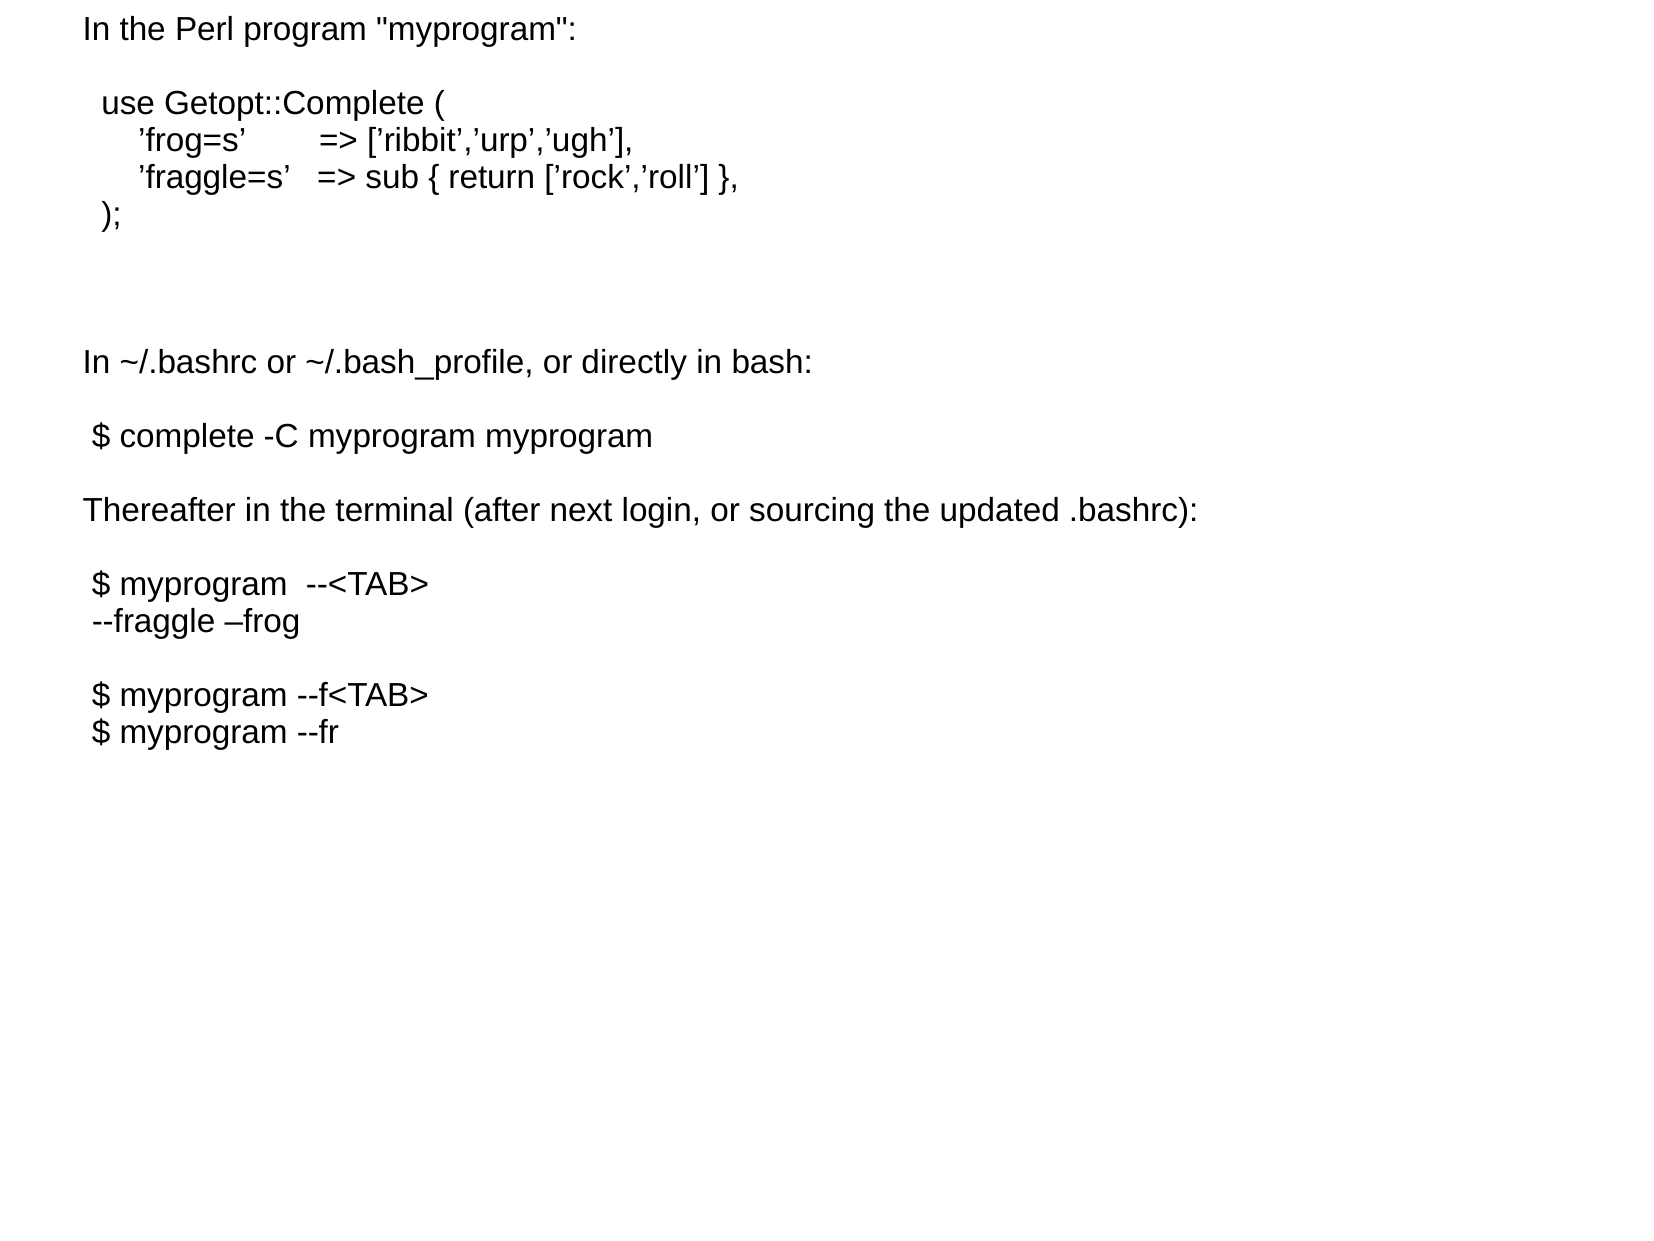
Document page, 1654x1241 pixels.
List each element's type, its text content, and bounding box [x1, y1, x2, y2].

subtitle In the Perl program "myprogram": use Getopt::Complete ( ’frog=s’ => [’ribbit’,’urp’,’ugh’], ’fraggle=s’ => sub { return [’rock’,’roll’] }, ); In ~/.bashrc or ~/.bash_profile, or directly in bash: $ complete ‐C myprogram myprogram Thereafter in the terminal (after next login, or sourcing the updated .bashrc): $ myprogram --<TAB> --fraggle –frog $ myprogram ‐‐f<TAB> $ myprogram ‐‐fr [82, 10, 1571, 1070]
